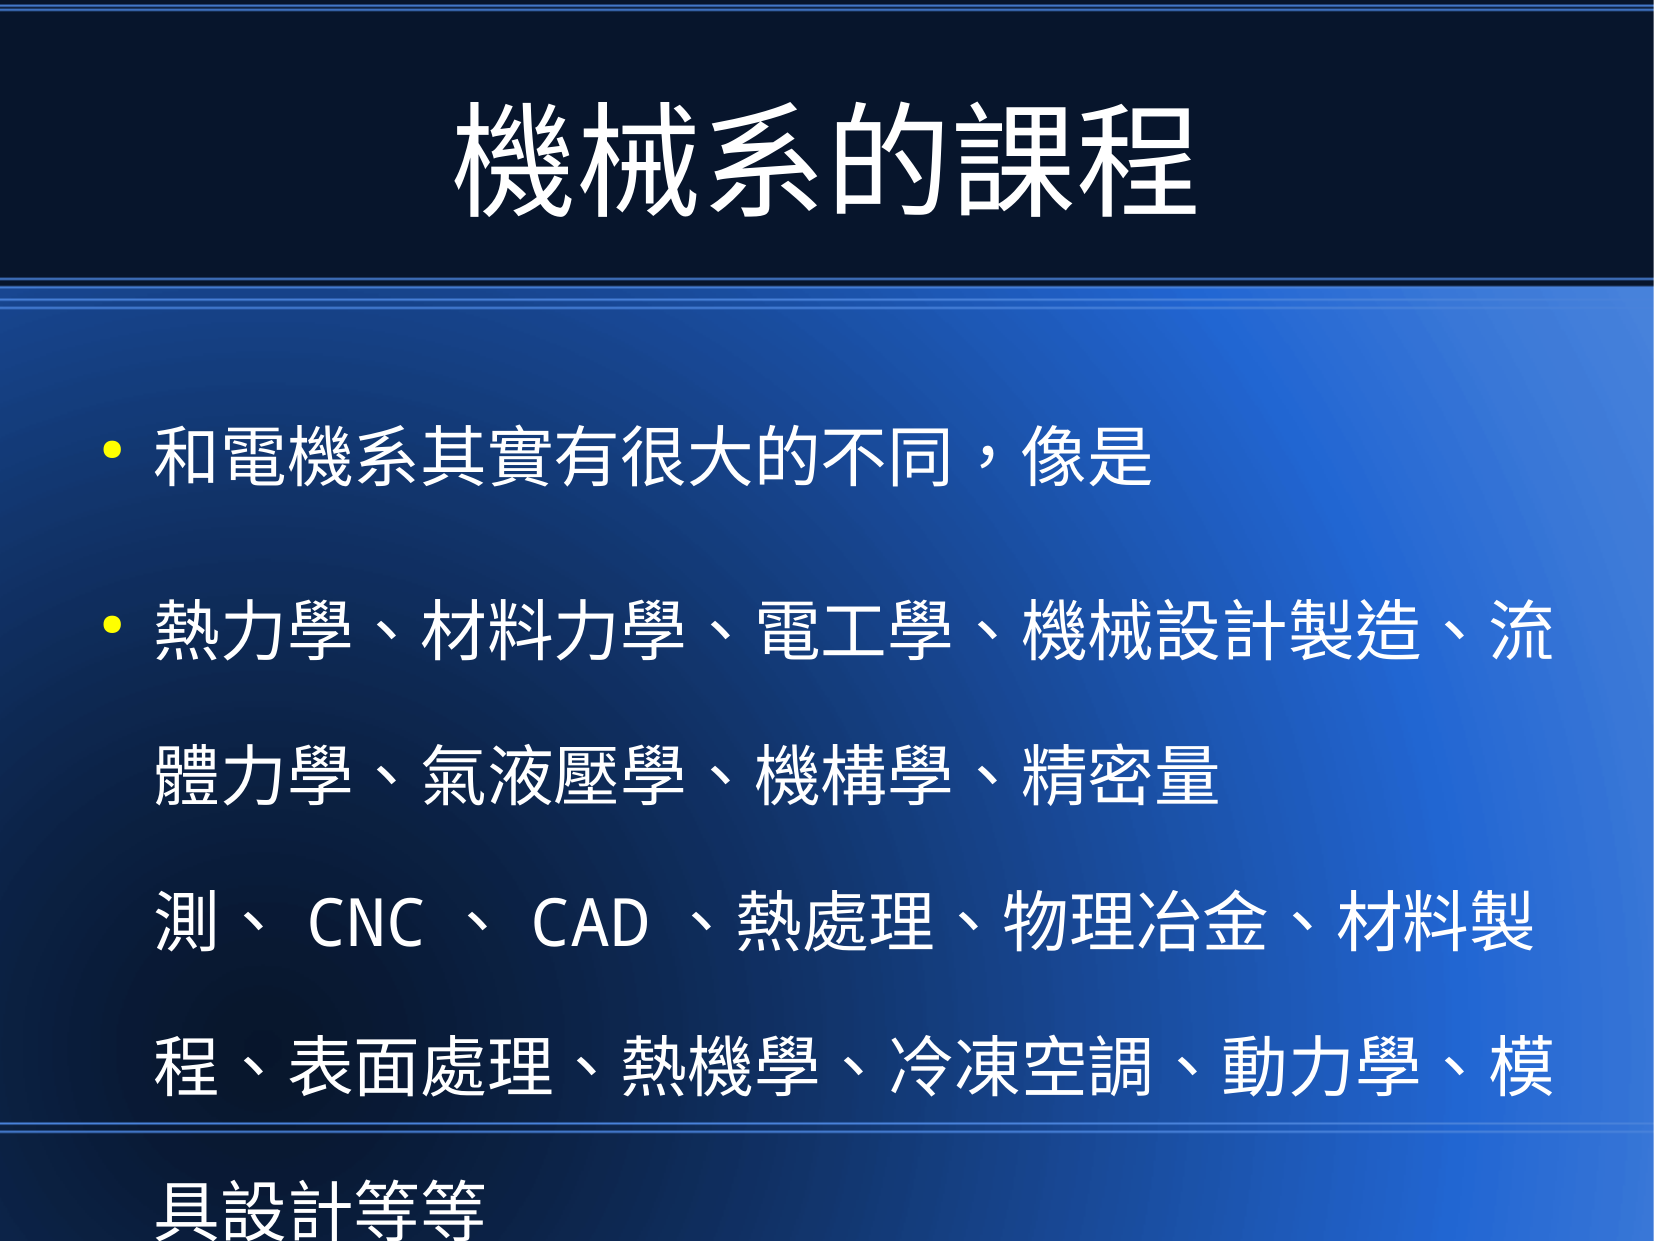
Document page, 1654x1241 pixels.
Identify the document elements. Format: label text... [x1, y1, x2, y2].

list 和電機系其實有很大的不同，像是 熱力學、材料力學、電工學、機械設計製造、流體力學、氣液壓學、機構學、精密量測、CNC、CAD、熱處理、物理冶金、材料製程、表面處理、熱機學、冷凍空調、動力學、模具設計等等 這些都是電機系所很少碰觸的領域。 [82, 355, 1571, 1241]
picture [0, 0, 1654, 1241]
title 機械系的課程 [82, 49, 1571, 257]
